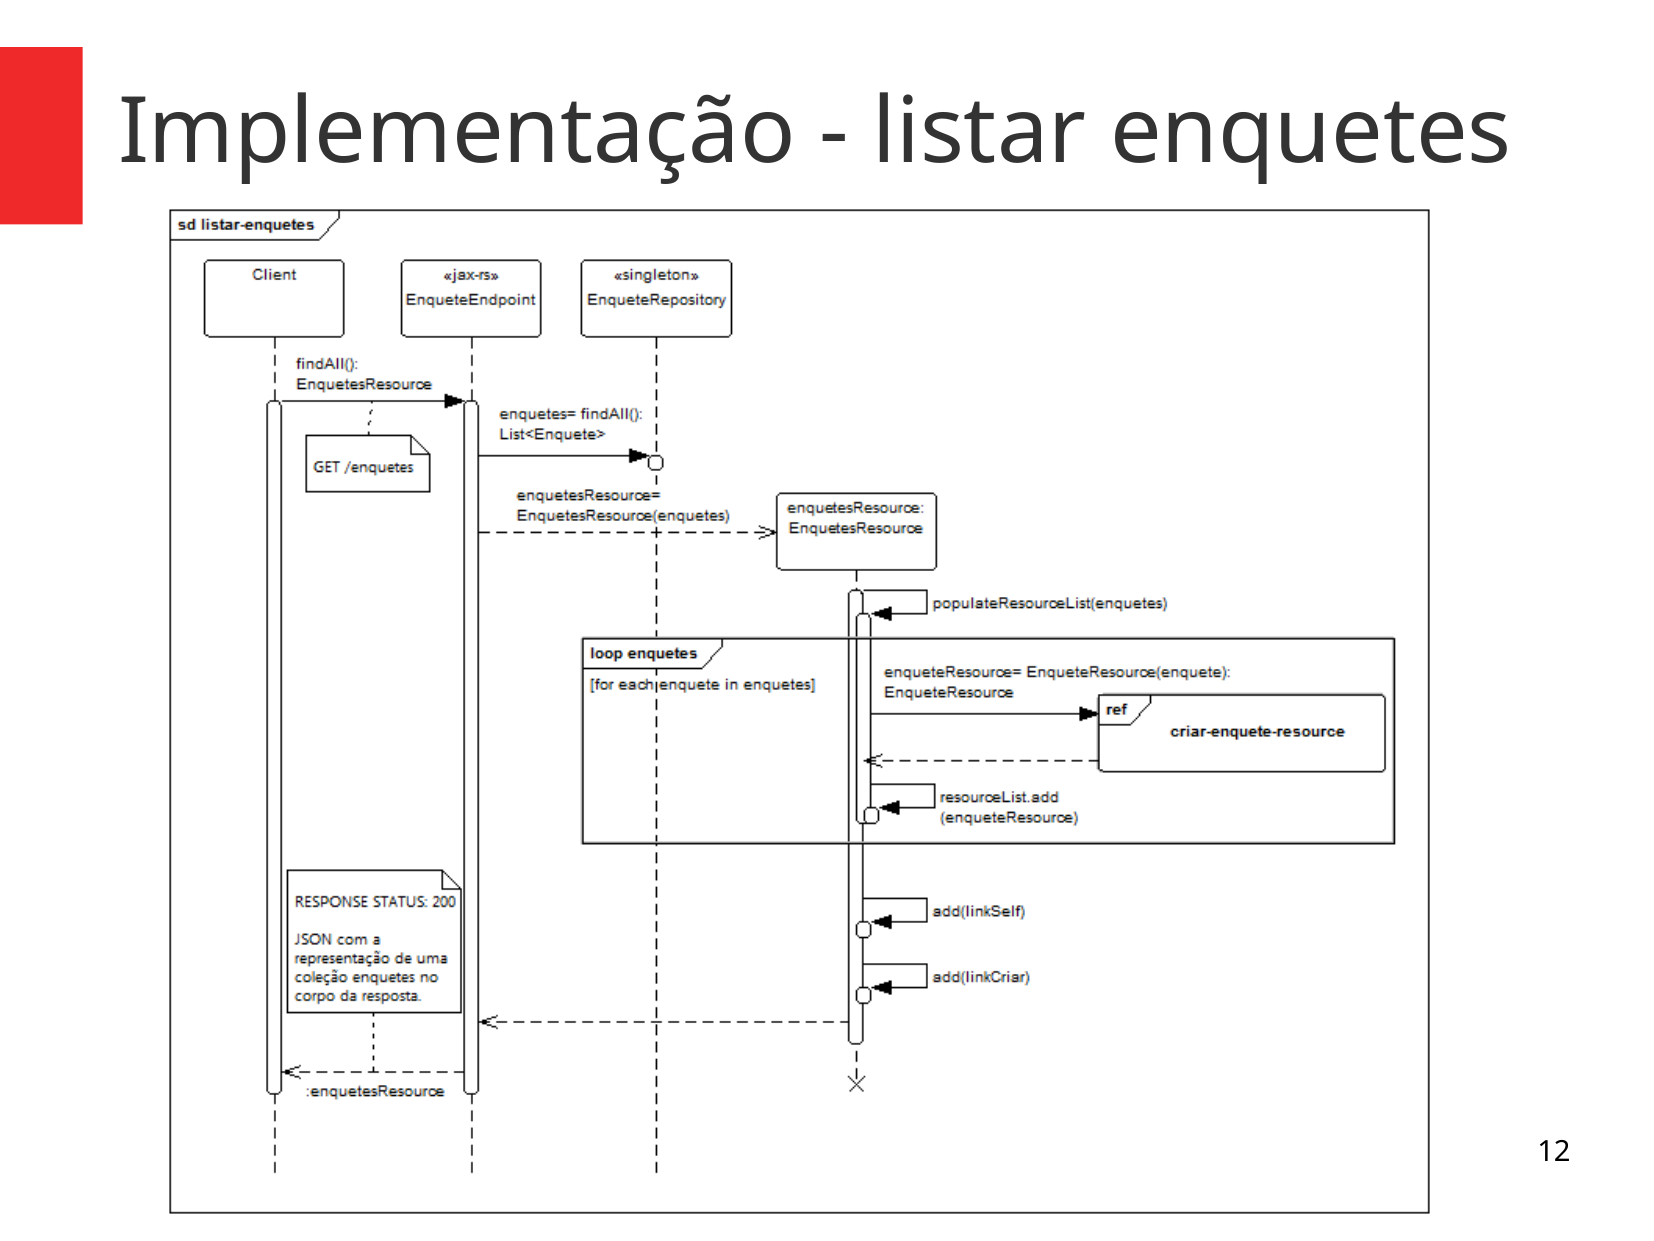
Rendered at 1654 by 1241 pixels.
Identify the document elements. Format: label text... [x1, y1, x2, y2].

title Implementação - listar enquetes [118, 23, 1571, 231]
picture [165, 205, 1433, 1217]
